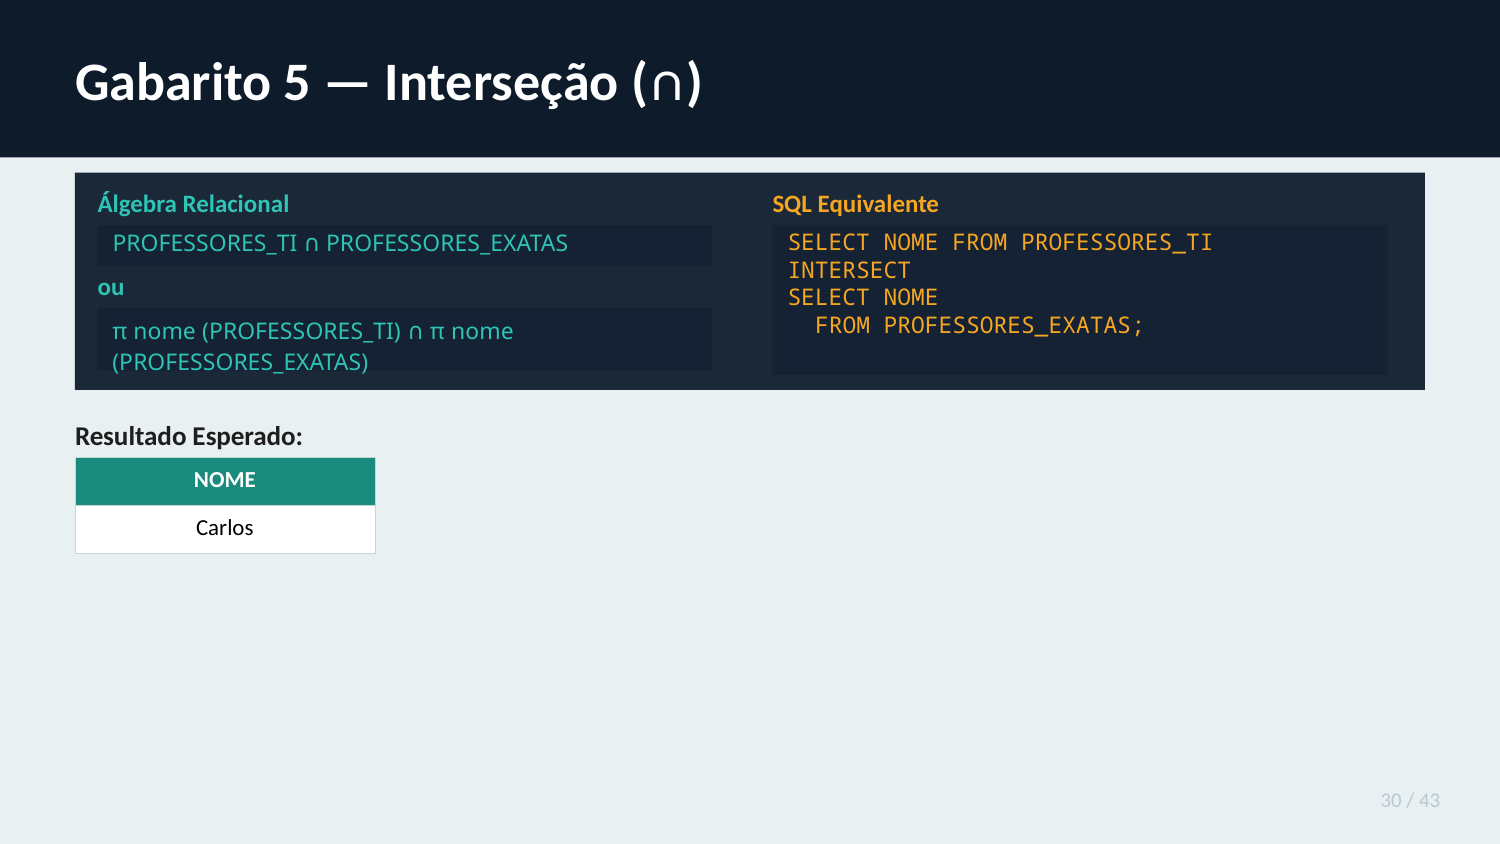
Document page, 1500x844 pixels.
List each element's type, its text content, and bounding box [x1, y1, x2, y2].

text_box Gabarito 5 — Interseção (∩) [74, 22, 1425, 135]
text_box Resultado Esperado: [74, 412, 525, 458]
text_box [74, 172, 1425, 390]
text_box SQL Equivalente [772, 179, 1388, 224]
text_box [0, 0, 1500, 158]
text_box PROFESSORES_TI ∩ PROFESSORES_EXATAS [112, 228, 698, 262]
text_box 30 / 43 [1274, 772, 1455, 825]
table_header NOME [76, 458, 375, 505]
text_box Álgebra Relacional [97, 180, 713, 225]
text_box SELECT NOME FROM PROFESSORES_TI INTERSECT SELECT NOME FROM PROFESSORES_EXATAS; [787, 228, 1373, 371]
text_box π nome (PROFESSORES_TI) ∩ π nome (PROFESSORES_EXATAS) [97, 307, 713, 371]
text_box ou [97, 262, 713, 307]
table_cell Carlos [76, 506, 375, 553]
